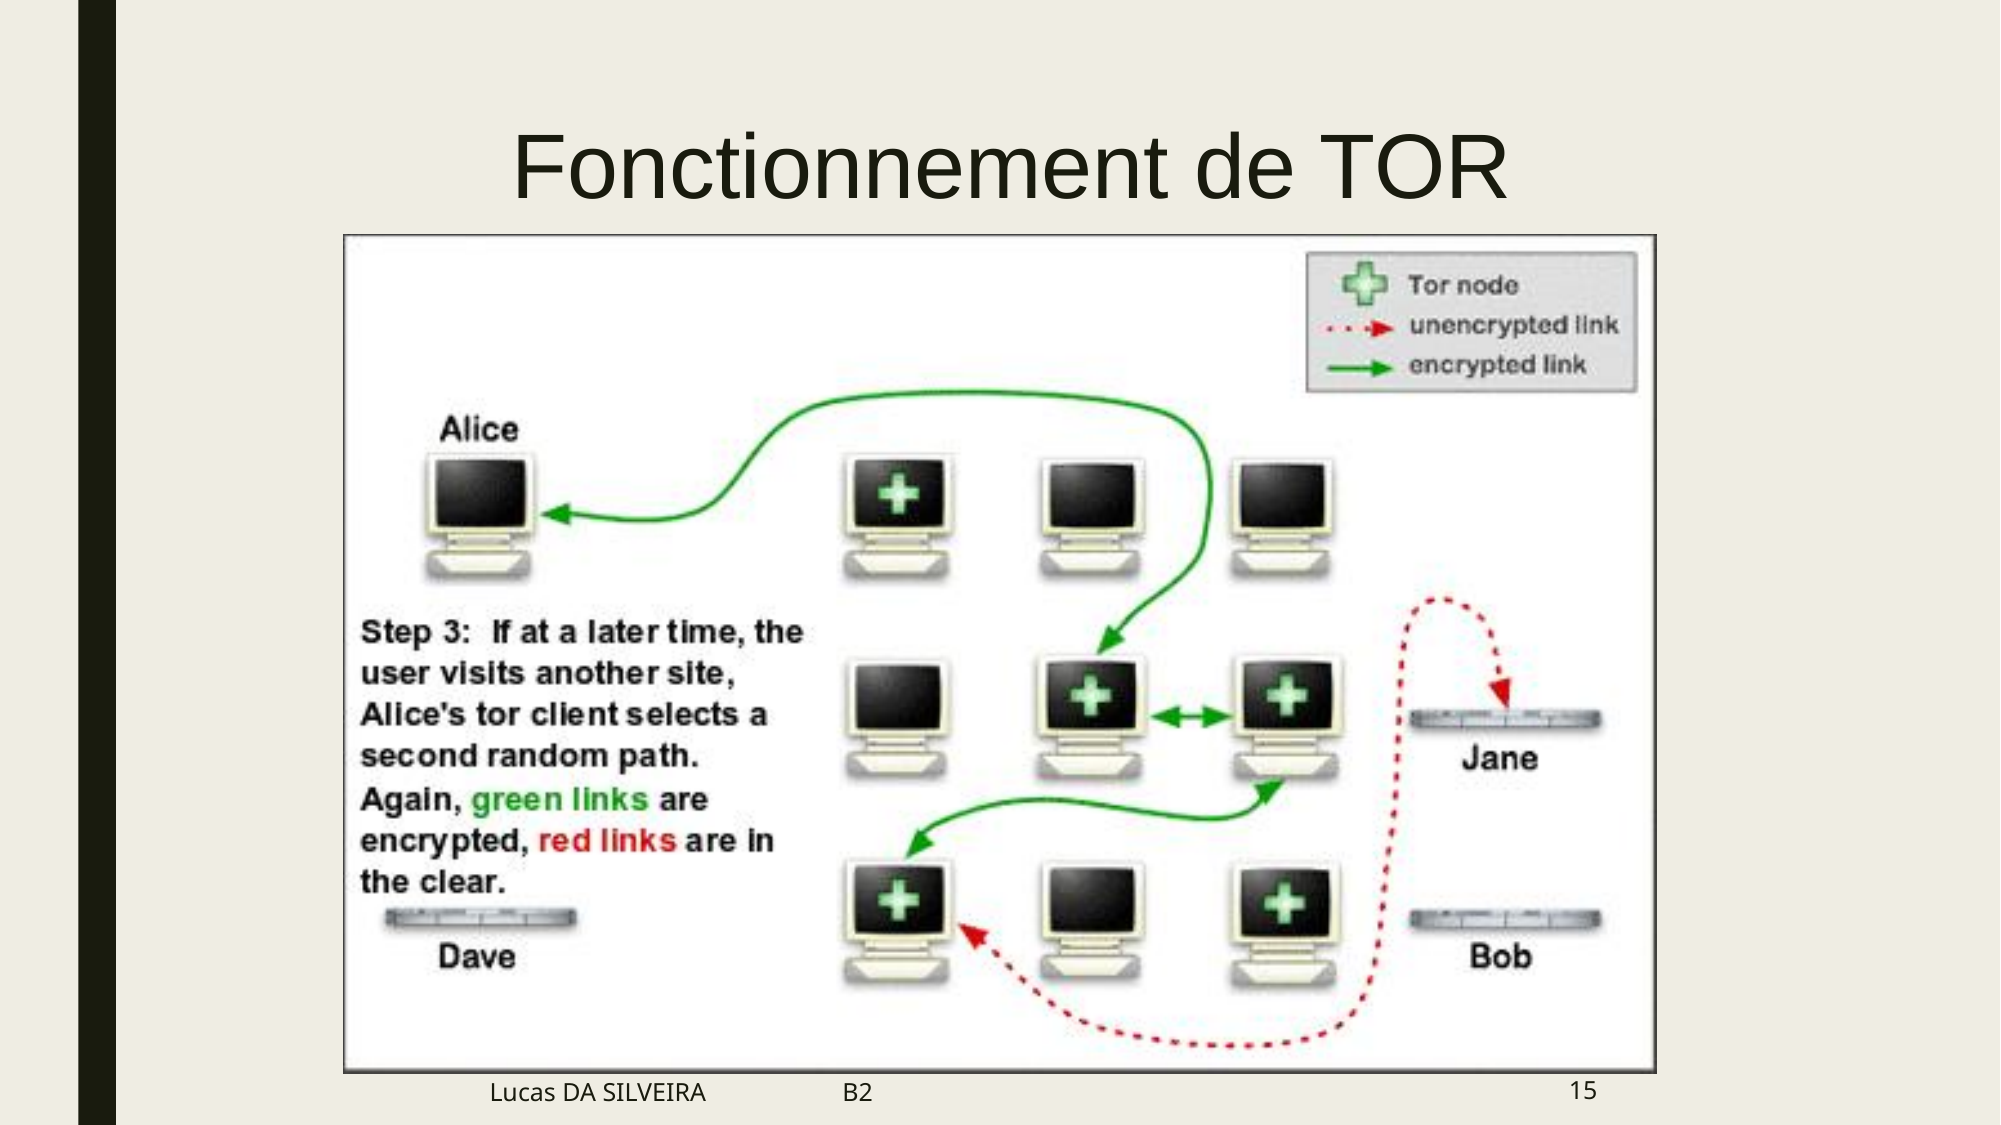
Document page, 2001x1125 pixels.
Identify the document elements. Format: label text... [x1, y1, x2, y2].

text_box [1553, 1058, 1816, 1125]
text_box Lucas DA SILVEIRA B2 [474, 1058, 1506, 1125]
title Fonctionnement de TOR [225, 112, 1801, 357]
picture [343, 234, 1657, 1074]
